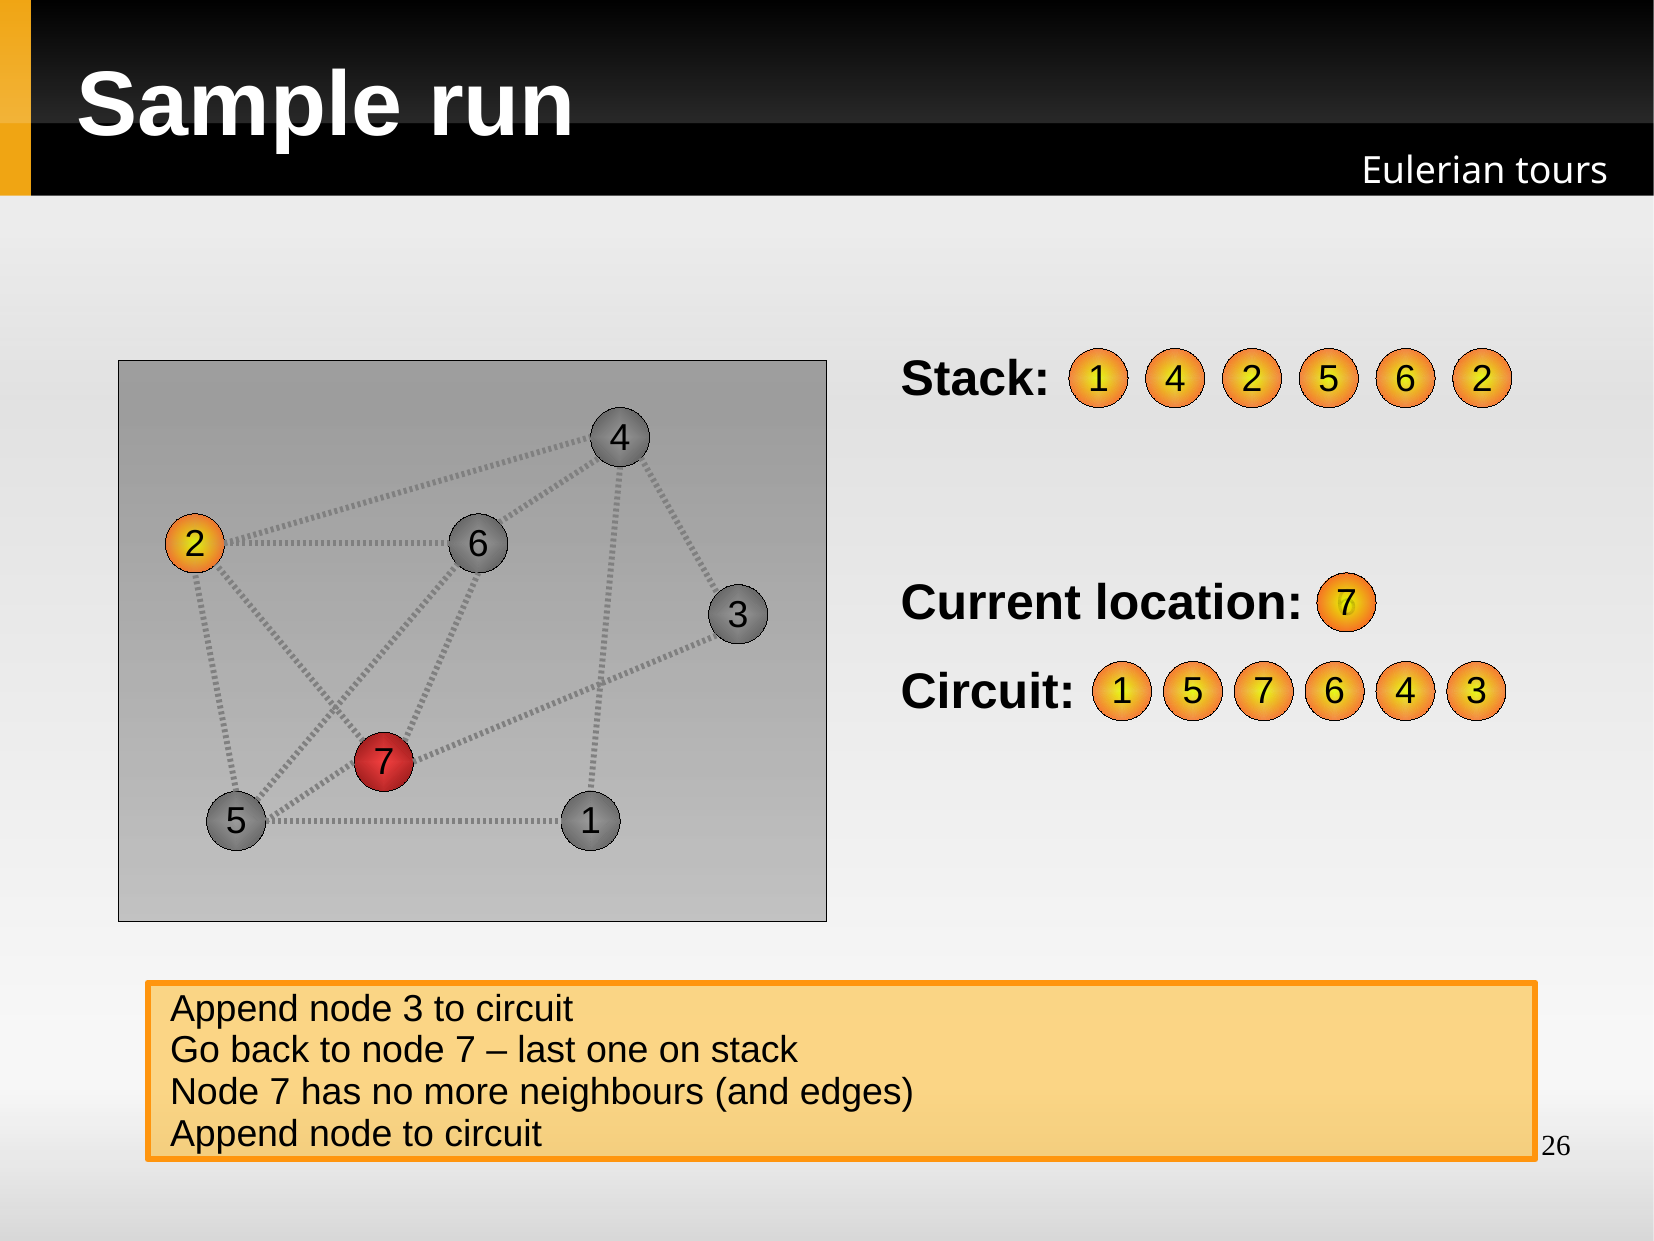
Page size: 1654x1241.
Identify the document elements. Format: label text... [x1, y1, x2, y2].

text_box Stack: [885, 342, 1123, 414]
text_box 4 [590, 407, 650, 467]
text_box 5 [1163, 661, 1223, 721]
text_box 2 [1452, 348, 1512, 408]
text_box 6 [1305, 661, 1365, 721]
text_box 7 [1316, 572, 1377, 632]
text_box Append node 3 to circuit Go back to node 7 – last one on stack Node 7 has no more neighbours (and edges) Append node to circuit [147, 982, 1536, 1160]
text_box Circuit: [885, 655, 1093, 727]
text_box 4 [1145, 348, 1205, 408]
picture [0, 0, 1654, 1241]
text_box 6 [448, 513, 508, 573]
text_box 2 [1222, 348, 1282, 408]
text_box 7 [354, 732, 414, 792]
text_box 3 [708, 584, 768, 644]
text_box 1 [561, 791, 621, 851]
text_box 5 [1299, 348, 1359, 408]
text_box Current location: [885, 567, 1359, 638]
text_box 7 [1234, 661, 1294, 721]
text_box 1 [1092, 661, 1152, 721]
text_box 6 [1375, 348, 1436, 408]
text_box 5 [206, 791, 266, 851]
text_box 4 [1375, 661, 1436, 721]
text_box 3 [1446, 661, 1506, 721]
text_box 1 [1068, 348, 1129, 408]
text_box [118, 360, 827, 922]
text_box 2 [165, 513, 225, 573]
title Sample run [76, 0, 1565, 208]
